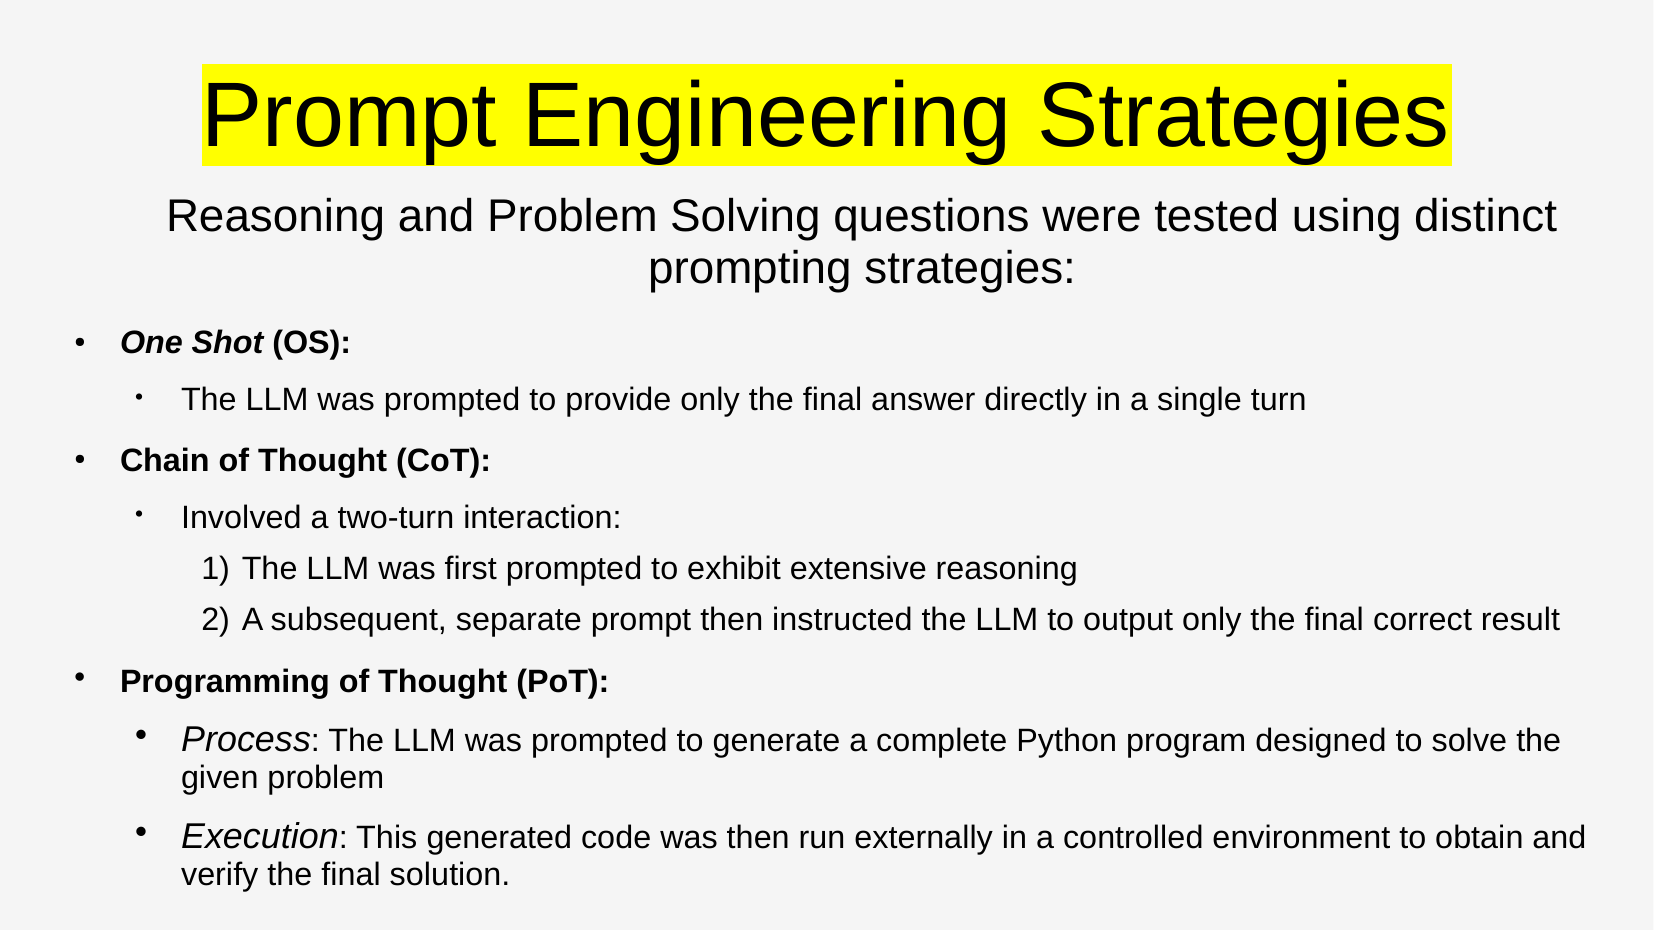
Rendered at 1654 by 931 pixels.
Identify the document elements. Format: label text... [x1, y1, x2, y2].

title Prompt Engineering Strategies [82, 37, 1571, 158]
list One Shot (OS): The LLM was prompted to provide only the final answer directly in a single turn Chain of Thought (CoT): Involved a two-turn interaction: The LLM was first prompted to exhibit extensive reasoning A subsequent, separate prompt then instructed the LLM to output only the final correct result Programming of Thought (PoT): Process: The LLM was prompted to generate a complete Python program designed to solve the given problem Execution: This generated code was then run externally in a controlled environment to obtain and verify the final solution. [59, 324, 1625, 905]
list Reasoning and Problem Solving questions were tested using distinct prompting strategies: [0, 158, 1654, 325]
